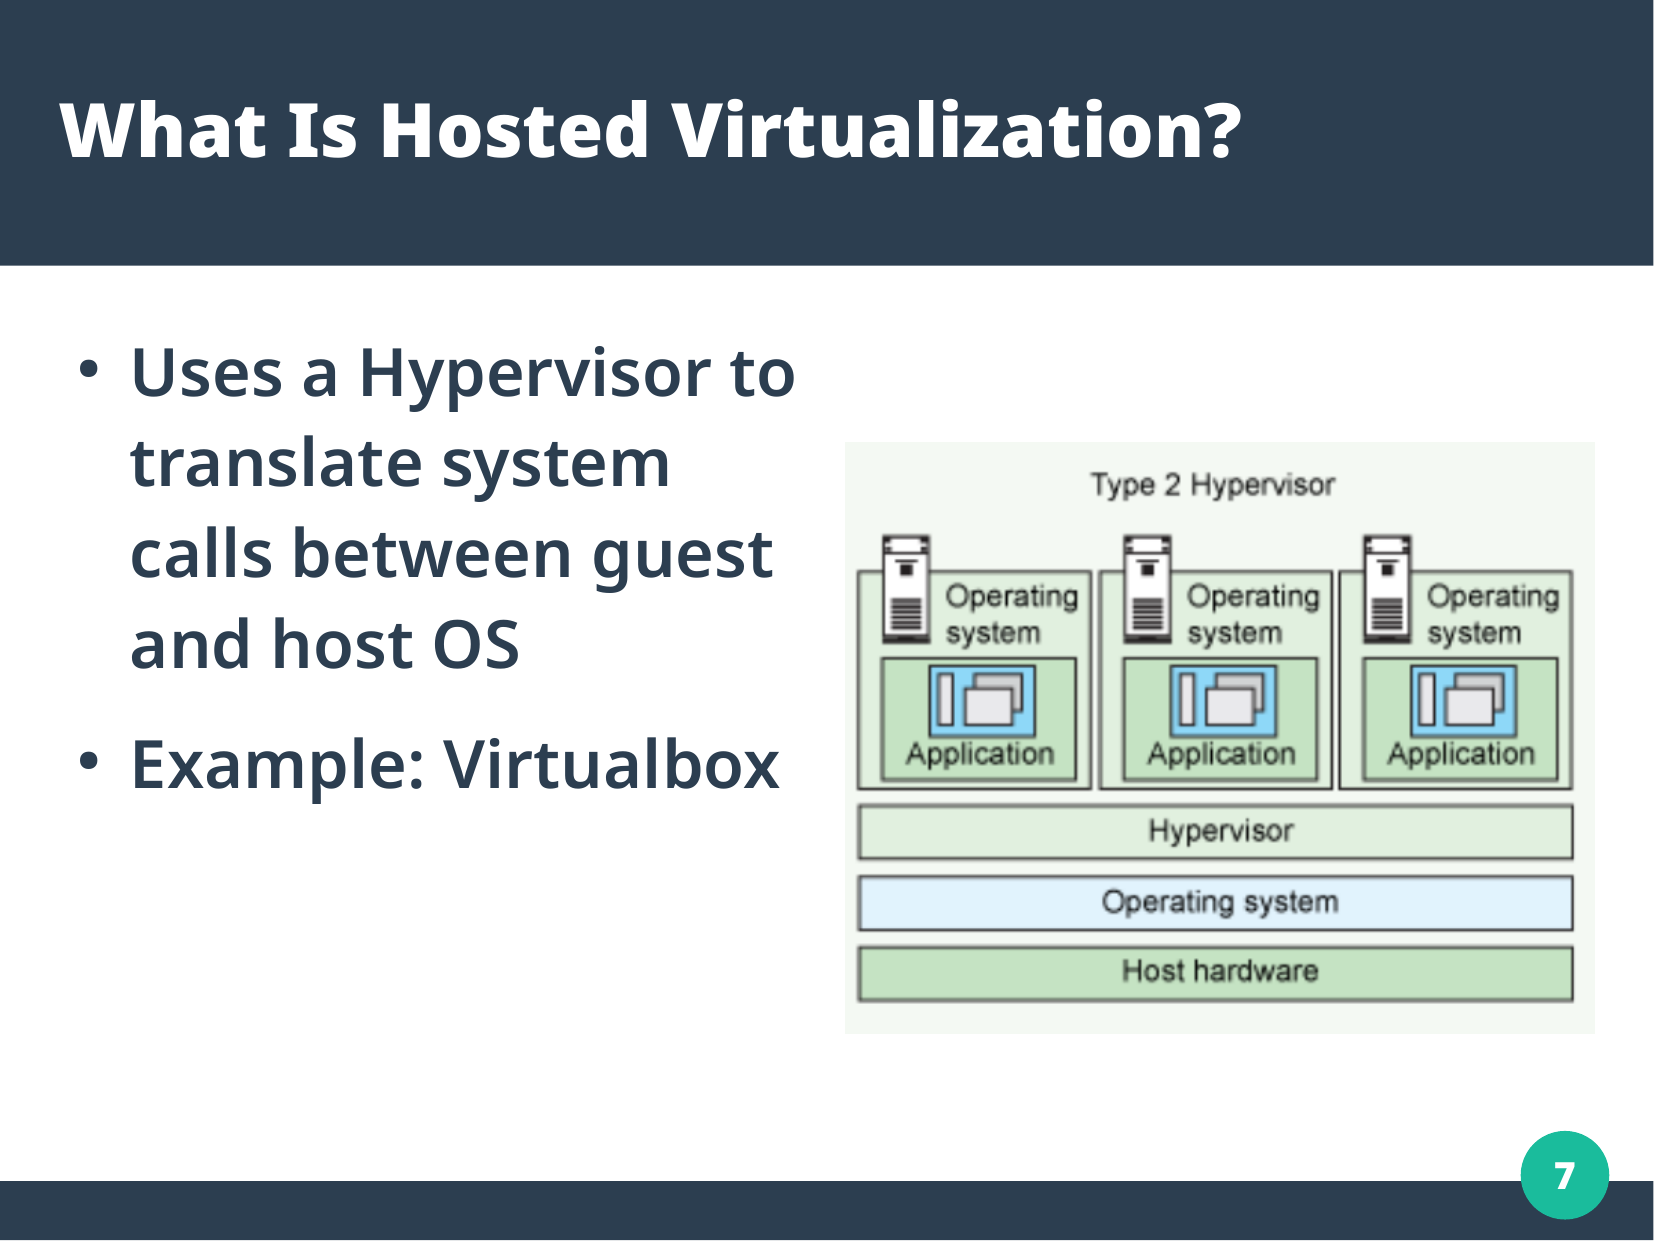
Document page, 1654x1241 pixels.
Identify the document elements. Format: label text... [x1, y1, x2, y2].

list Uses a Hypervisor to translate system calls between guest and host OS Example: Virtualbox [59, 324, 809, 1152]
picture [845, 442, 1595, 1034]
title What Is Hosted Virtualization? [59, 49, 1595, 207]
